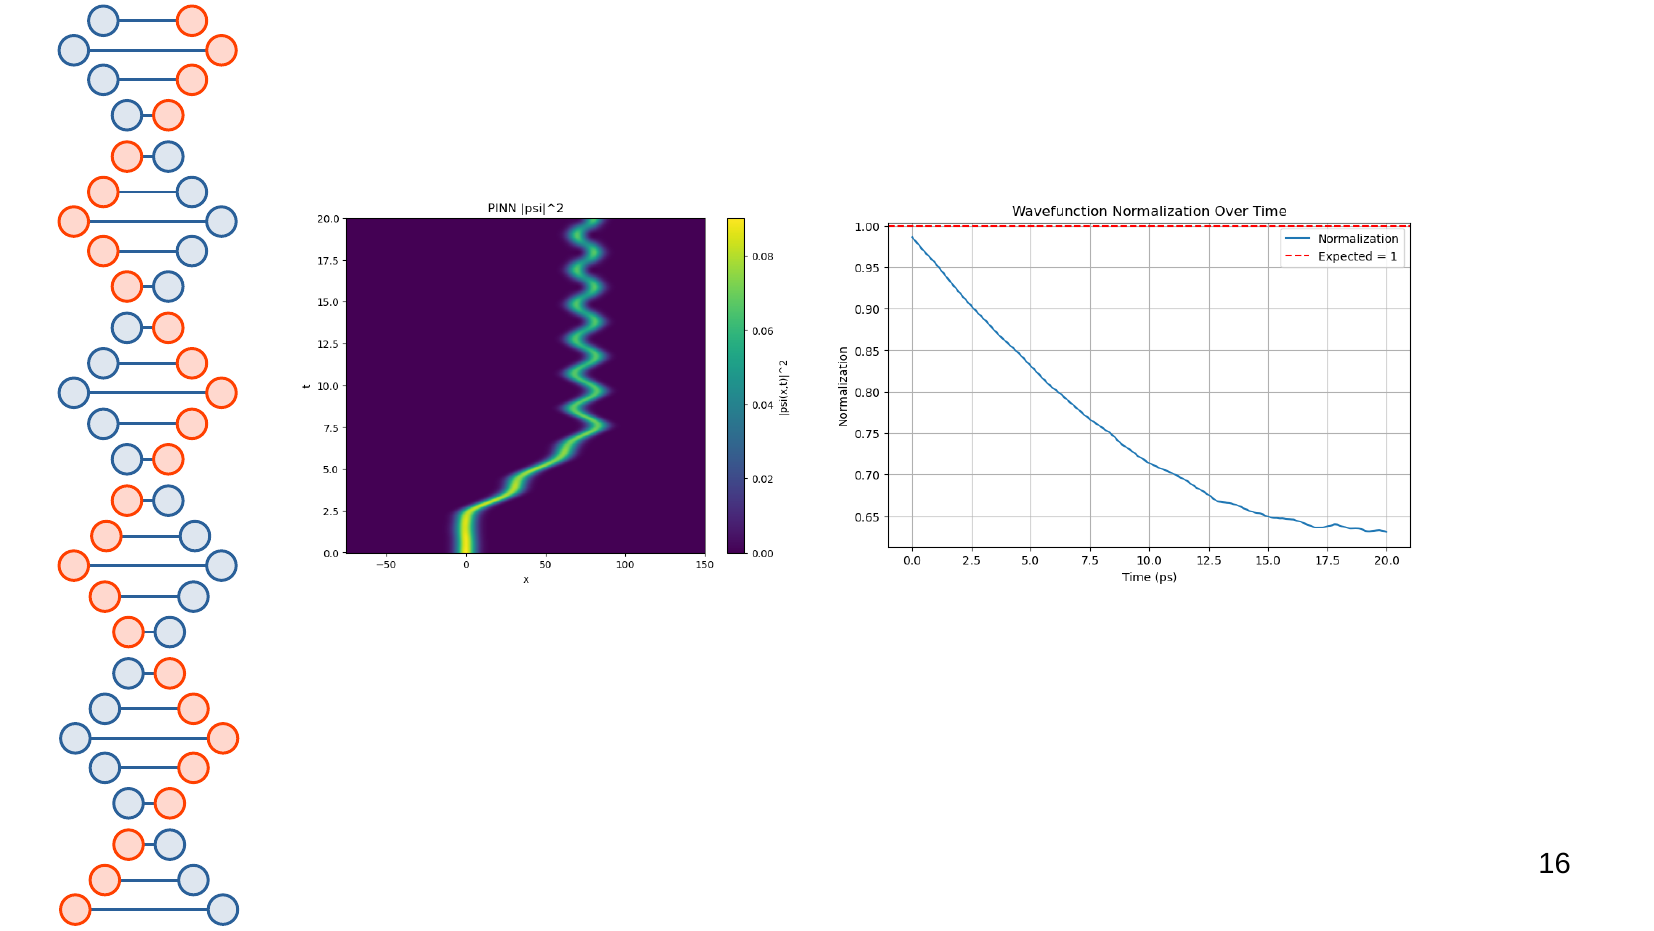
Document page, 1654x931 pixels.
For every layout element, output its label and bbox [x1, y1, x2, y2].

picture [829, 197, 1418, 591]
picture [295, 196, 795, 591]
